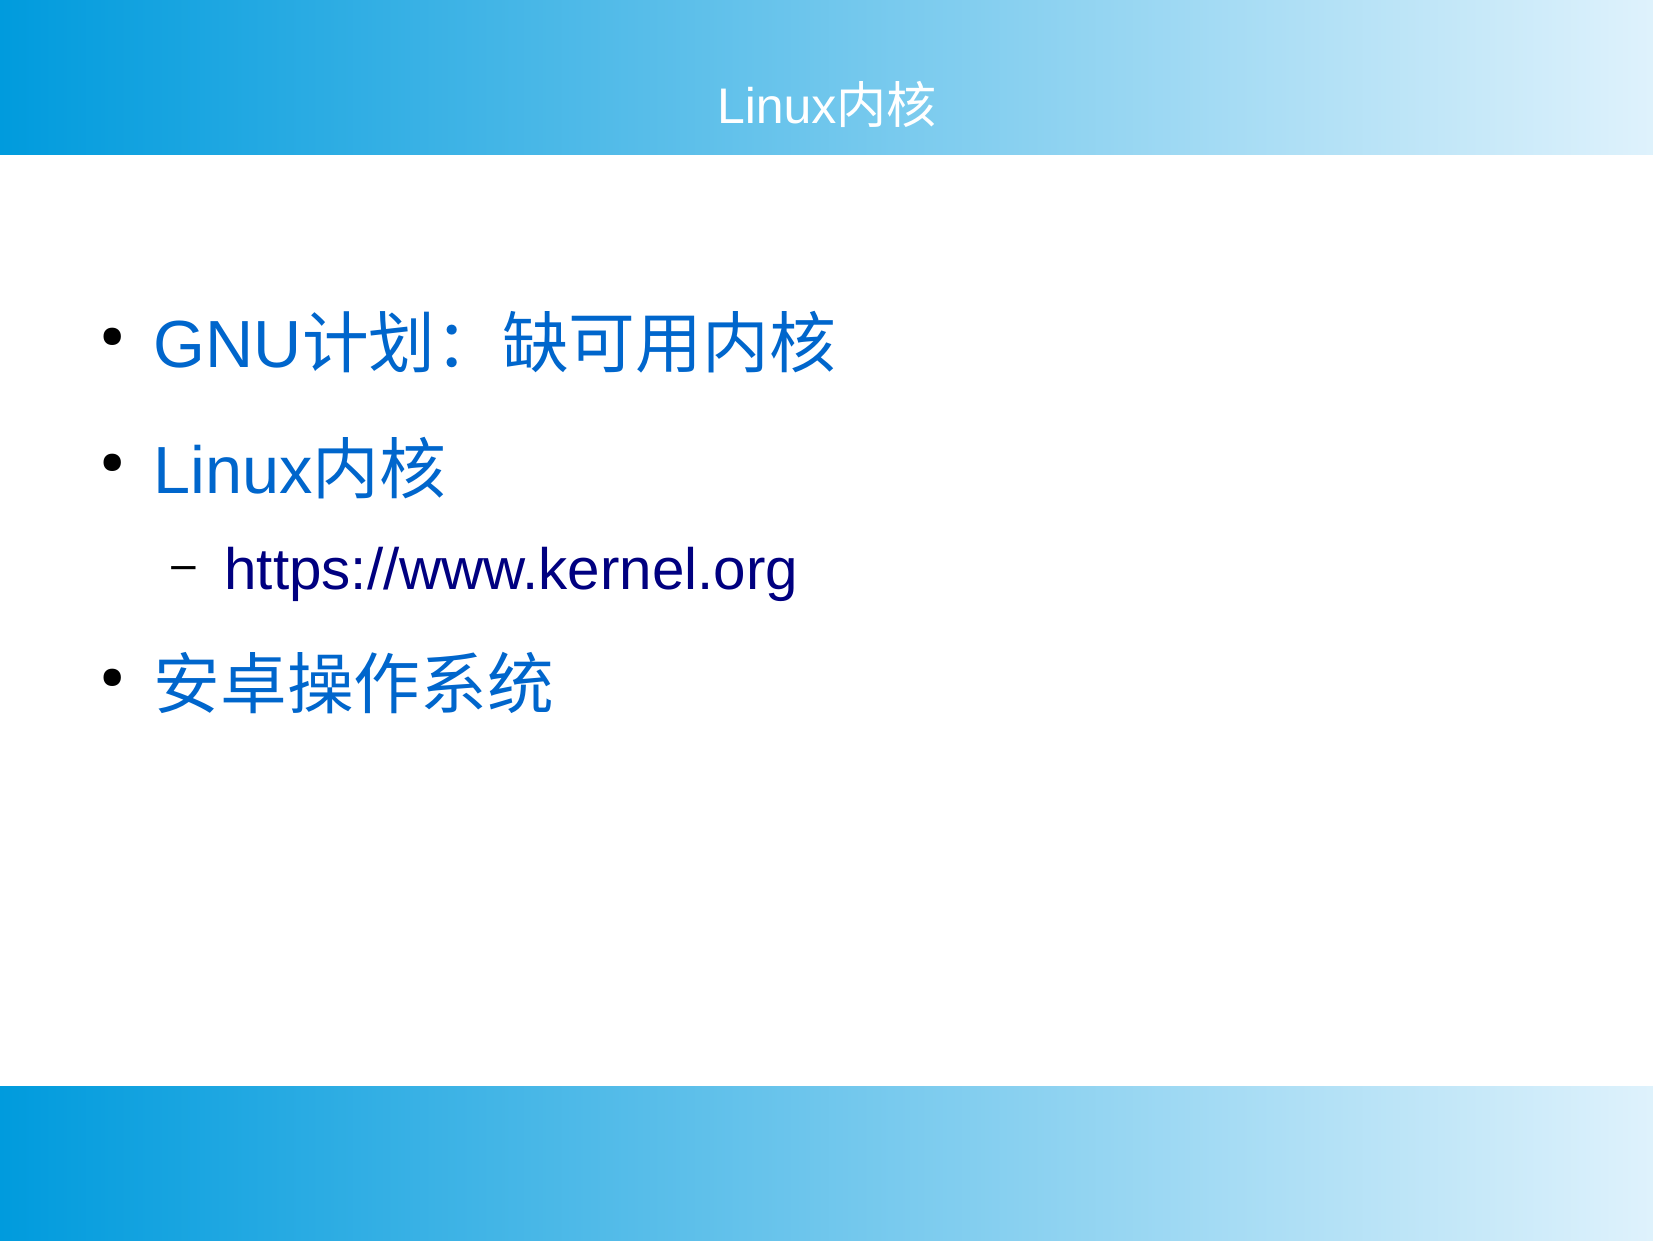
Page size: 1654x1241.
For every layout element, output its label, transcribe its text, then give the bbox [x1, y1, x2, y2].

list GNU计划：缺可用内核 Linux内核 https://www.kernel.org 安卓操作系统 [82, 290, 1571, 1010]
title Linux内核 [82, 49, 1571, 155]
